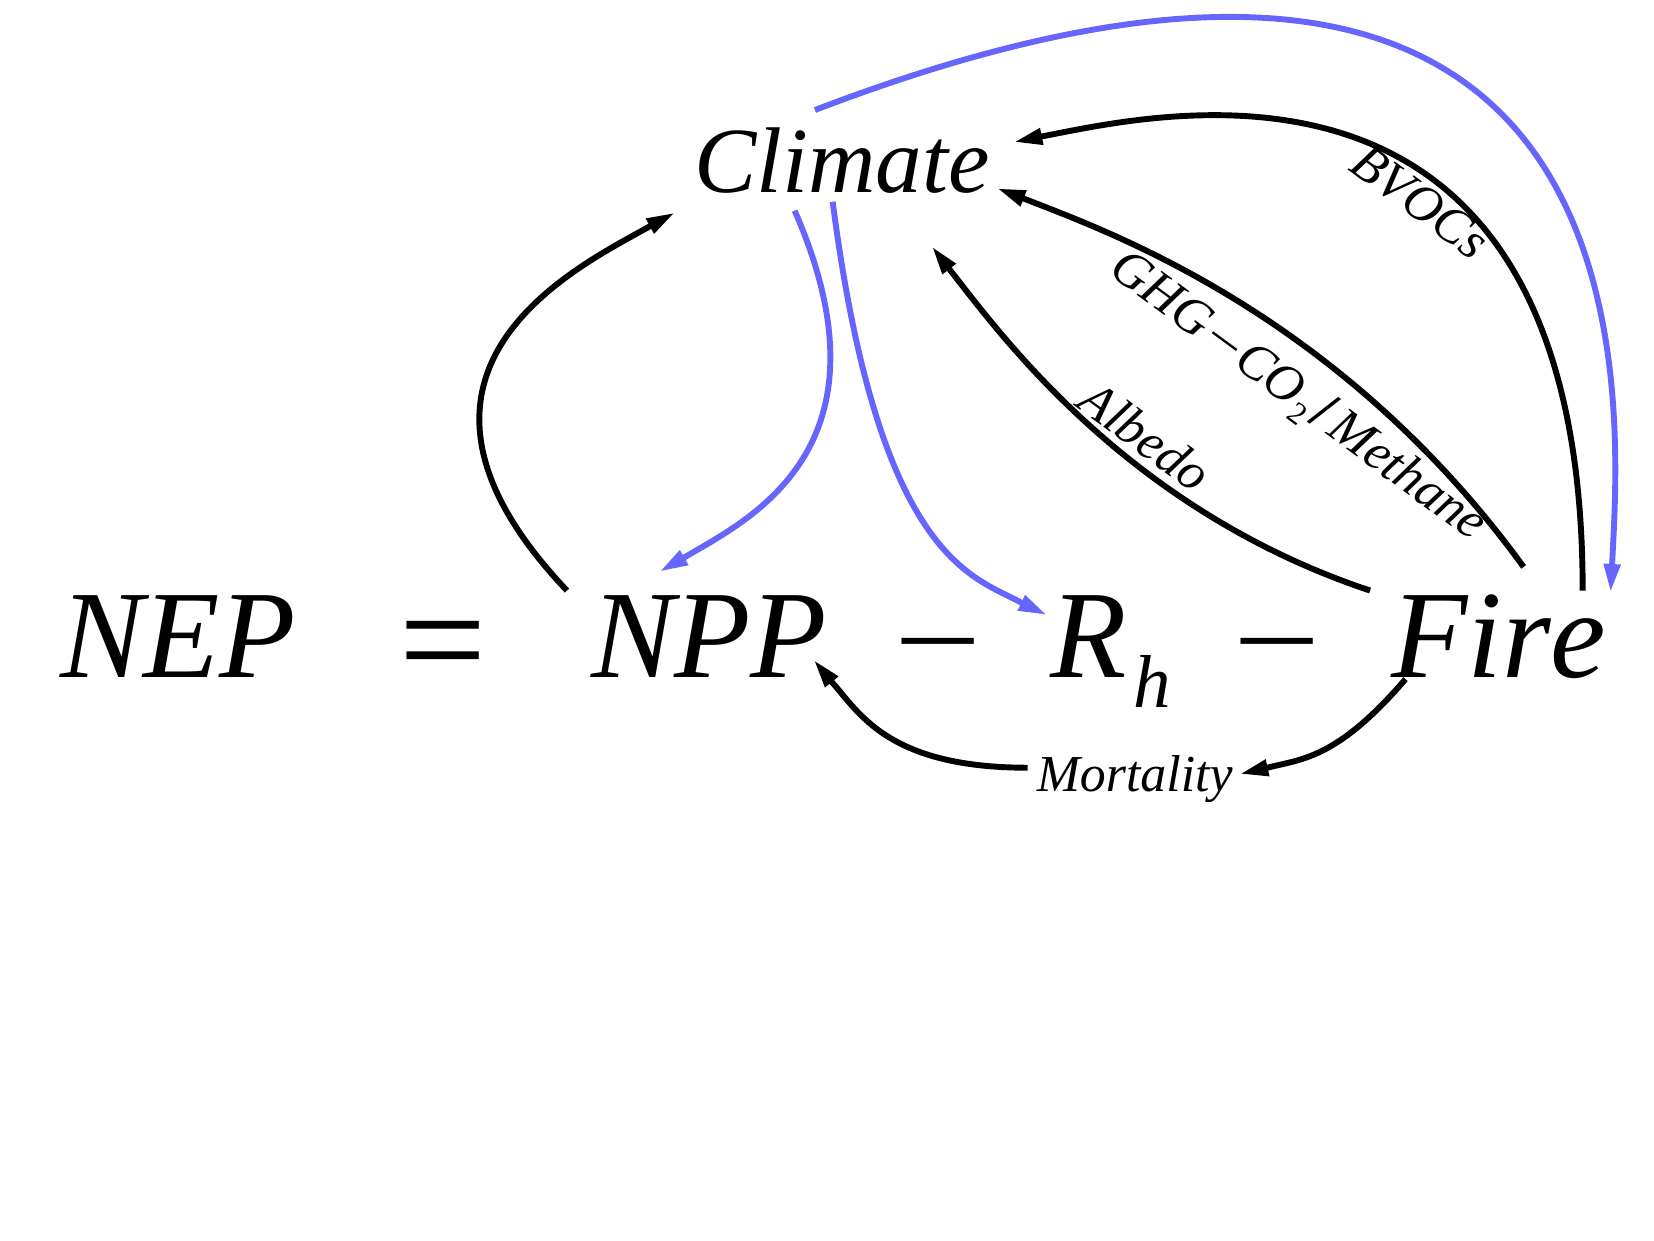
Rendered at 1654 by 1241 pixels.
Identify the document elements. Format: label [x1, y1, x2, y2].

chart [1334, 126, 1507, 275]
chart [1091, 232, 1506, 562]
chart [688, 110, 999, 214]
chart [47, 566, 1617, 724]
chart [1060, 362, 1229, 507]
chart [1027, 744, 1242, 802]
